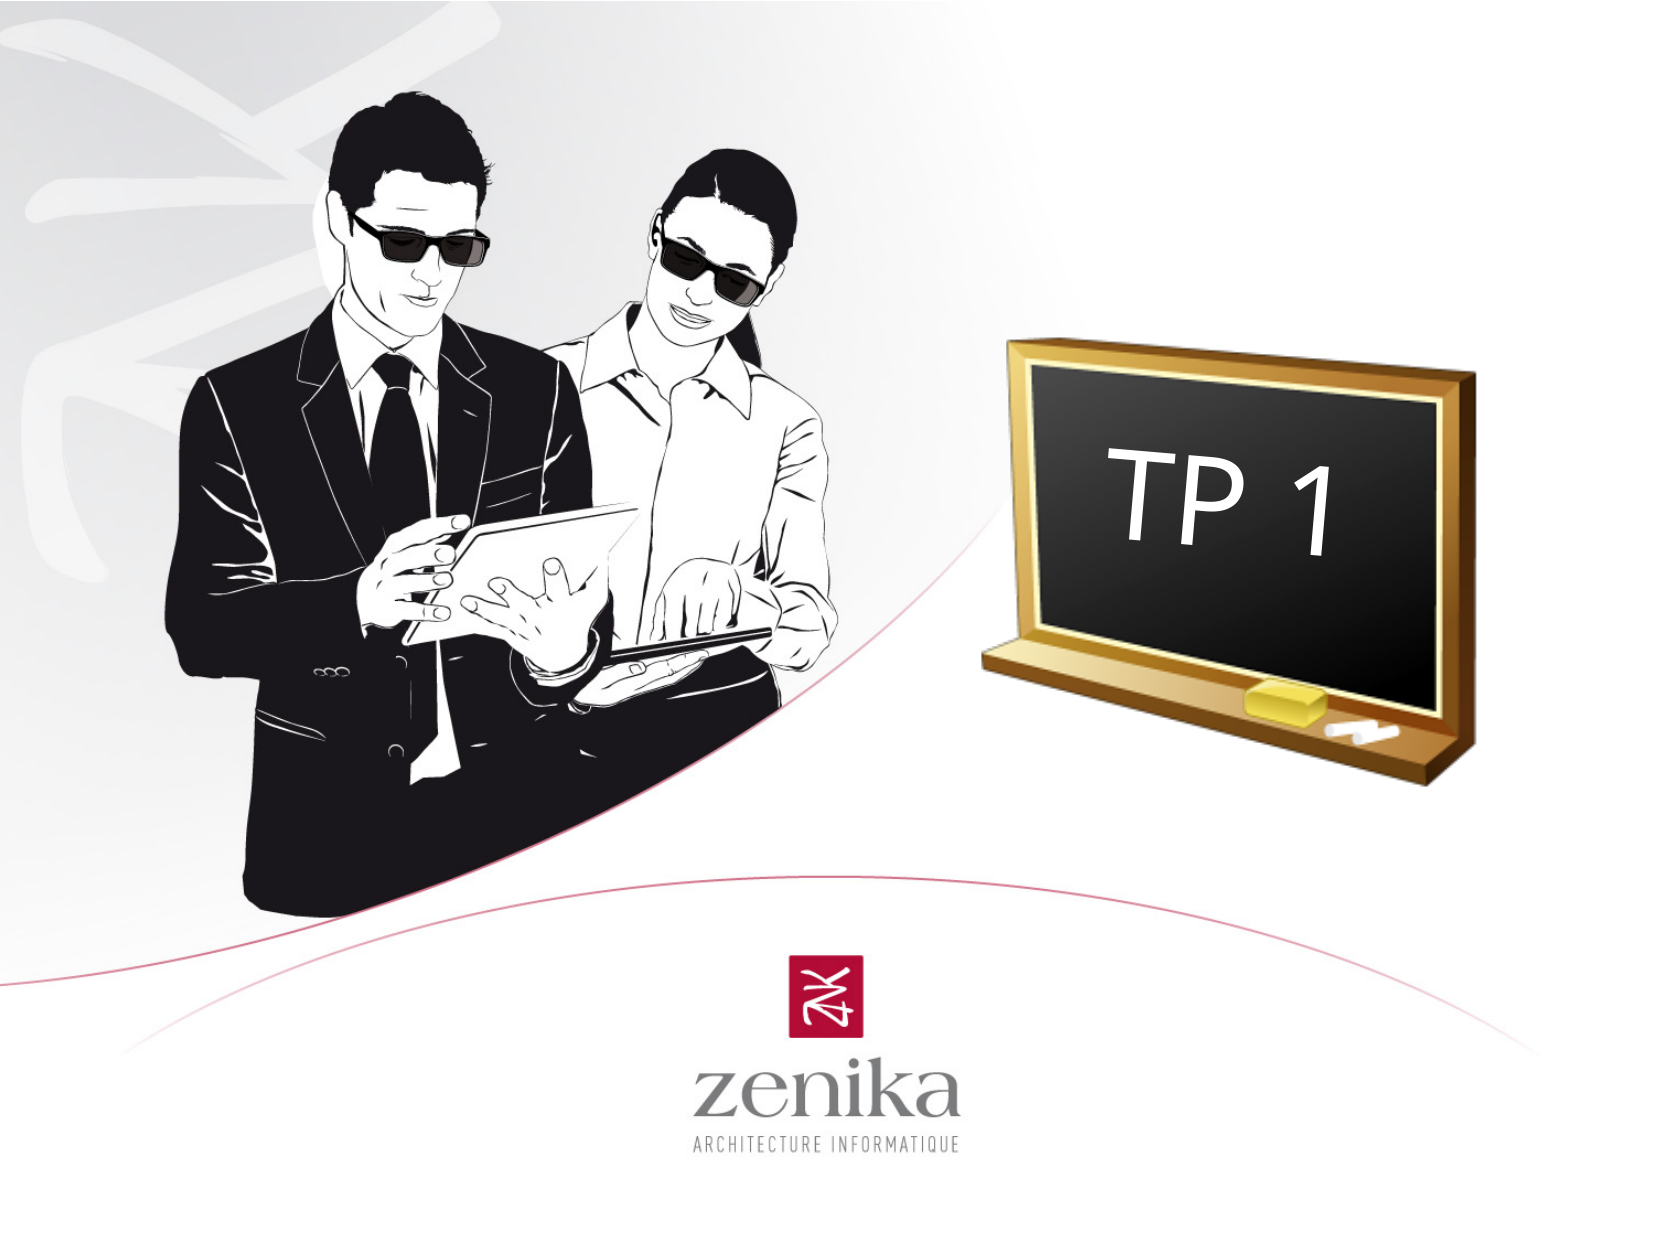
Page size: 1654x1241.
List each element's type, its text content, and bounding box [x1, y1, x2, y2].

subtitle [885, 590, 1571, 875]
picture [0, 1, 1652, 1241]
text_box TP 1 [1081, 395, 1398, 611]
